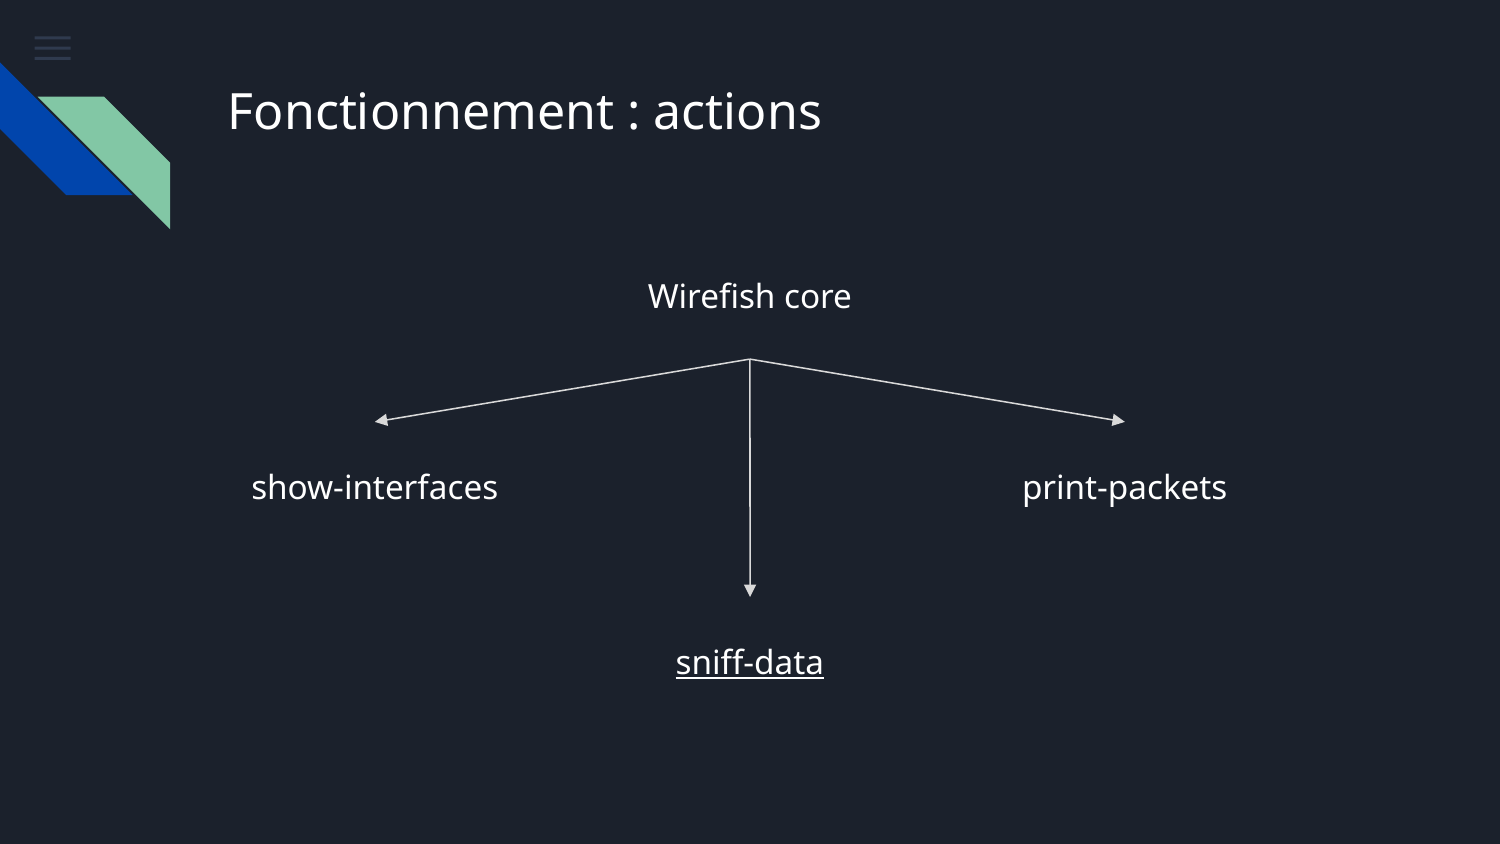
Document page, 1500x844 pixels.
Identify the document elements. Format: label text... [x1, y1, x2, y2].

title Fonctionnement : actions [212, 64, 1368, 215]
text_box show-interfaces [0, 421, 749, 550]
text_box sniff-data [479, 596, 1021, 725]
text_box print-packets [751, 421, 1500, 550]
text_box Wirefish core [479, 231, 1021, 360]
